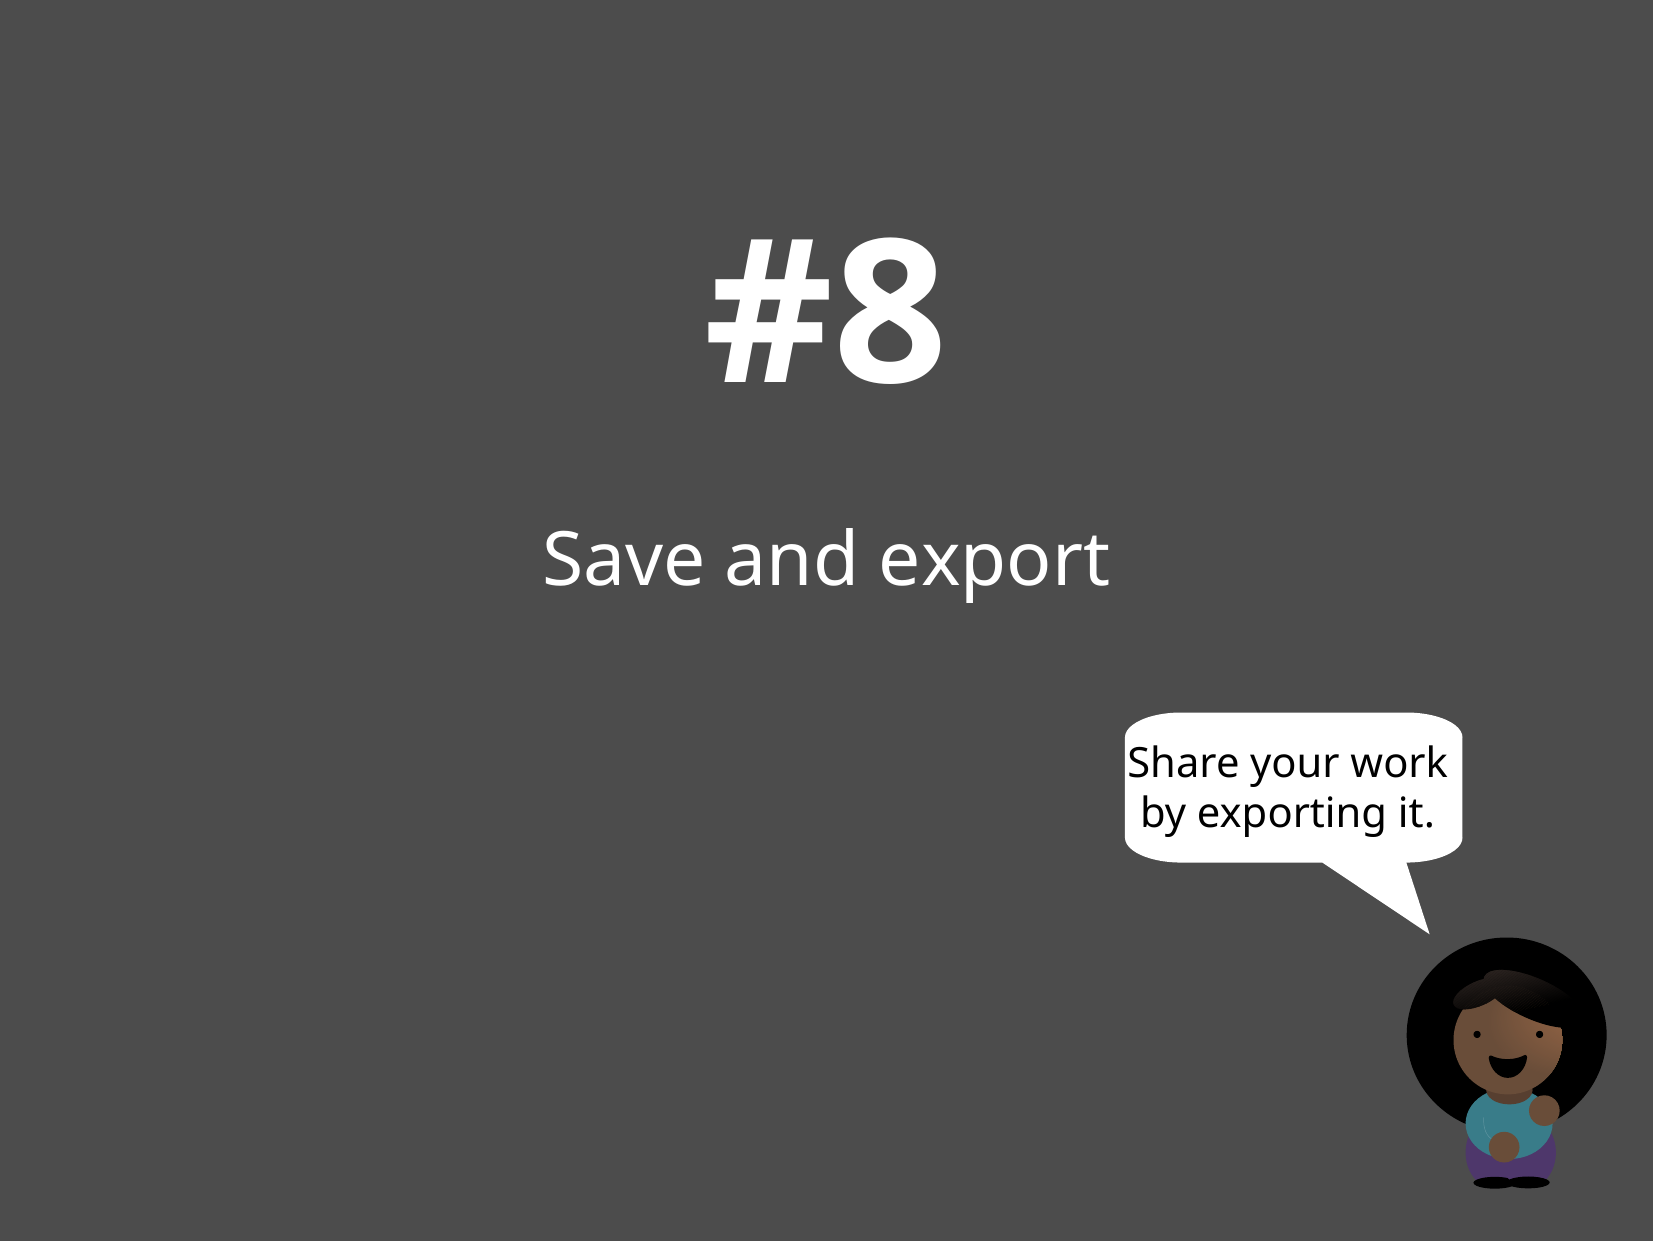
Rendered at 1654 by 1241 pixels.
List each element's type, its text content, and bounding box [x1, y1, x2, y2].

picture [1406, 937, 1607, 1203]
title #8 Save and export [120, 129, 1533, 701]
text_box Share your work by exporting it. [1079, 730, 1496, 949]
text_box [1127, 712, 1460, 730]
